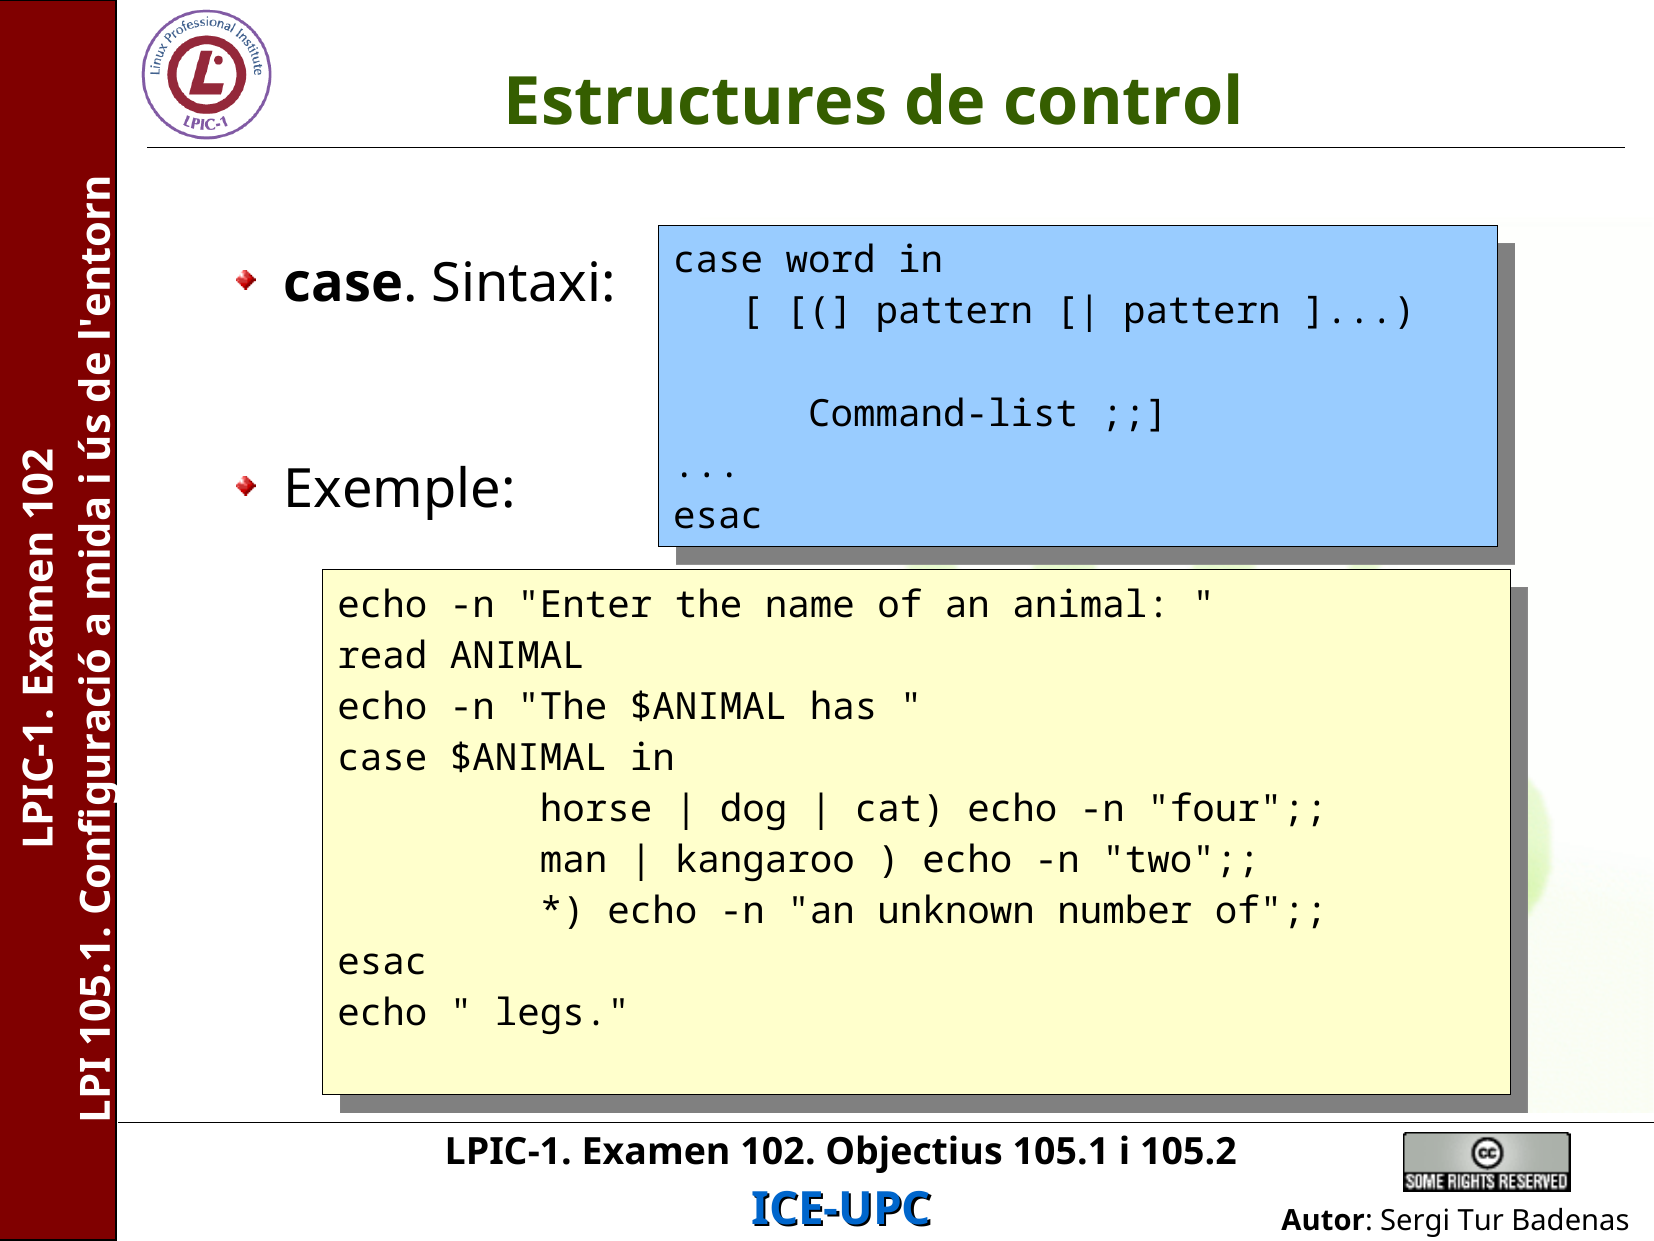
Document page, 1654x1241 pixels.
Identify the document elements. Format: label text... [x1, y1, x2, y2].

text_box case word in [ [(] pattern [| pattern ]...) Command-list ;;] ... esac [658, 225, 1498, 466]
list case. Sintaxi: Exemple: [141, 242, 1630, 1093]
picture [1403, 1132, 1571, 1192]
picture [135, 5, 277, 55]
text_box echo -n "Enter the name of an animal: " read ANIMAL echo -n "The $ANIMAL has " case $ANIMAL in horse | dog | cat) echo -n "four";; man | kangaroo ) echo -n "two";; *) echo -n "an unknown number of";; esac echo " legs." [322, 569, 1511, 960]
picture [700, 217, 1654, 1113]
title Estructures de control [129, 55, 1619, 142]
